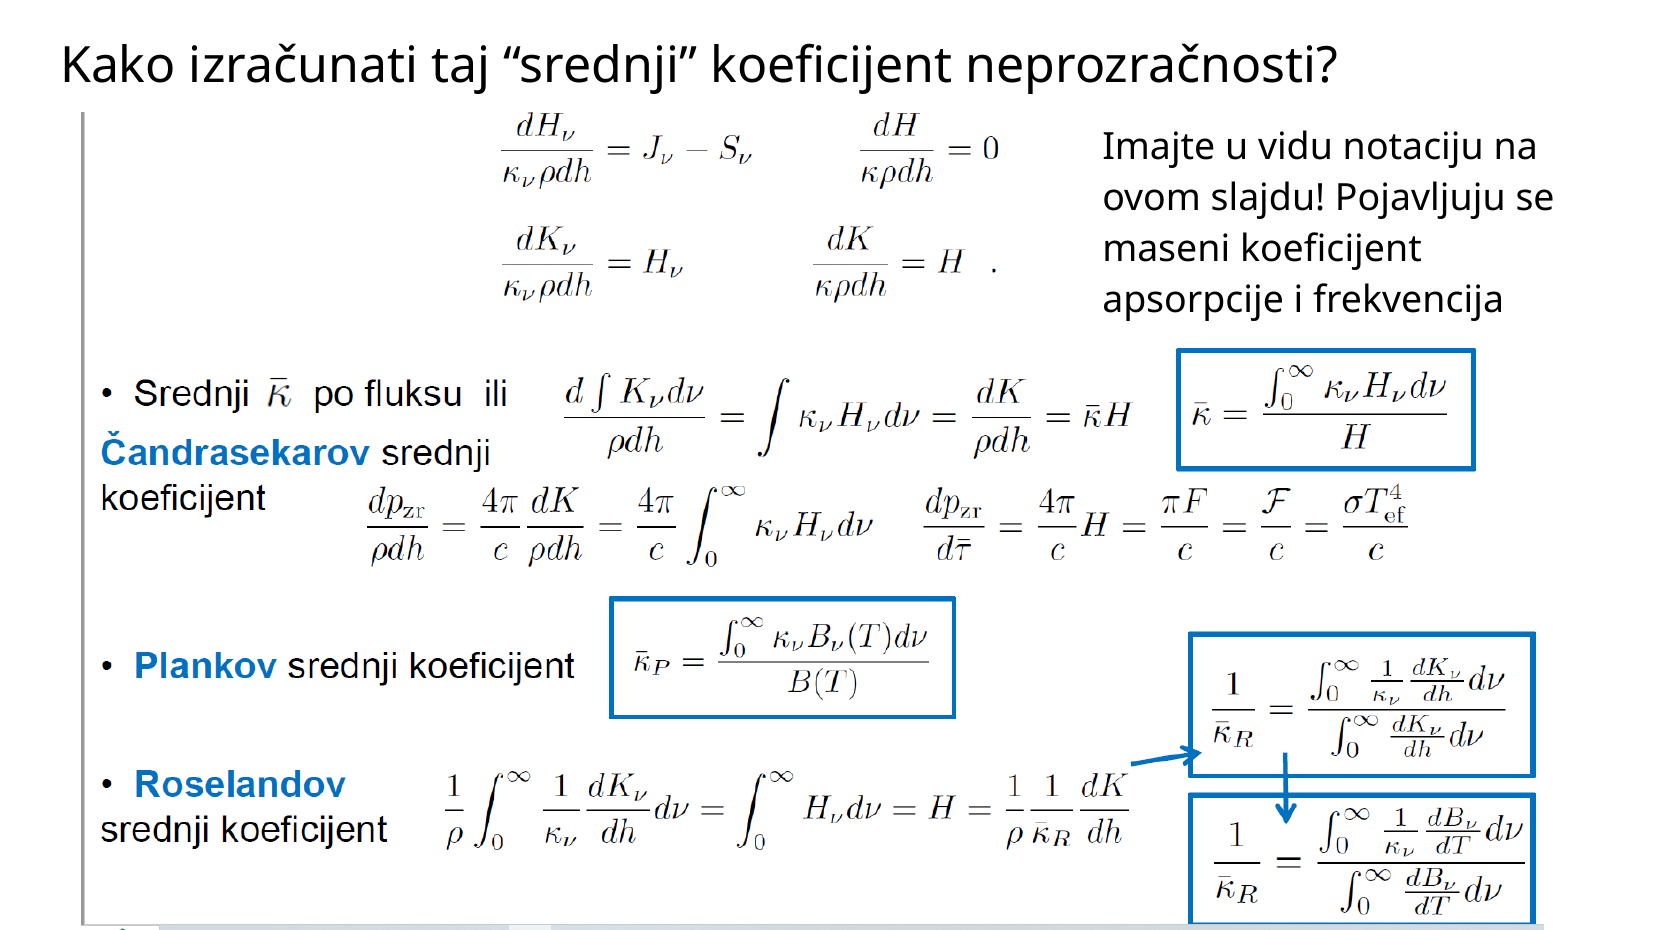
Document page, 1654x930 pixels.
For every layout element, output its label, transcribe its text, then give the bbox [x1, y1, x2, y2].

title Kako izračunati taj “srednji” koeficijent neprozračnosti? [59, 13, 1648, 113]
picture [81, 112, 1544, 930]
picture [1170, 306, 1180, 310]
text_box Imajte u vidu notaciju na ovom slajdu! Pojavljuju se maseni koeficijent apsorpcije i frekvencija [1087, 112, 1613, 306]
picture [1209, 306, 1219, 310]
picture [1130, 306, 1140, 310]
